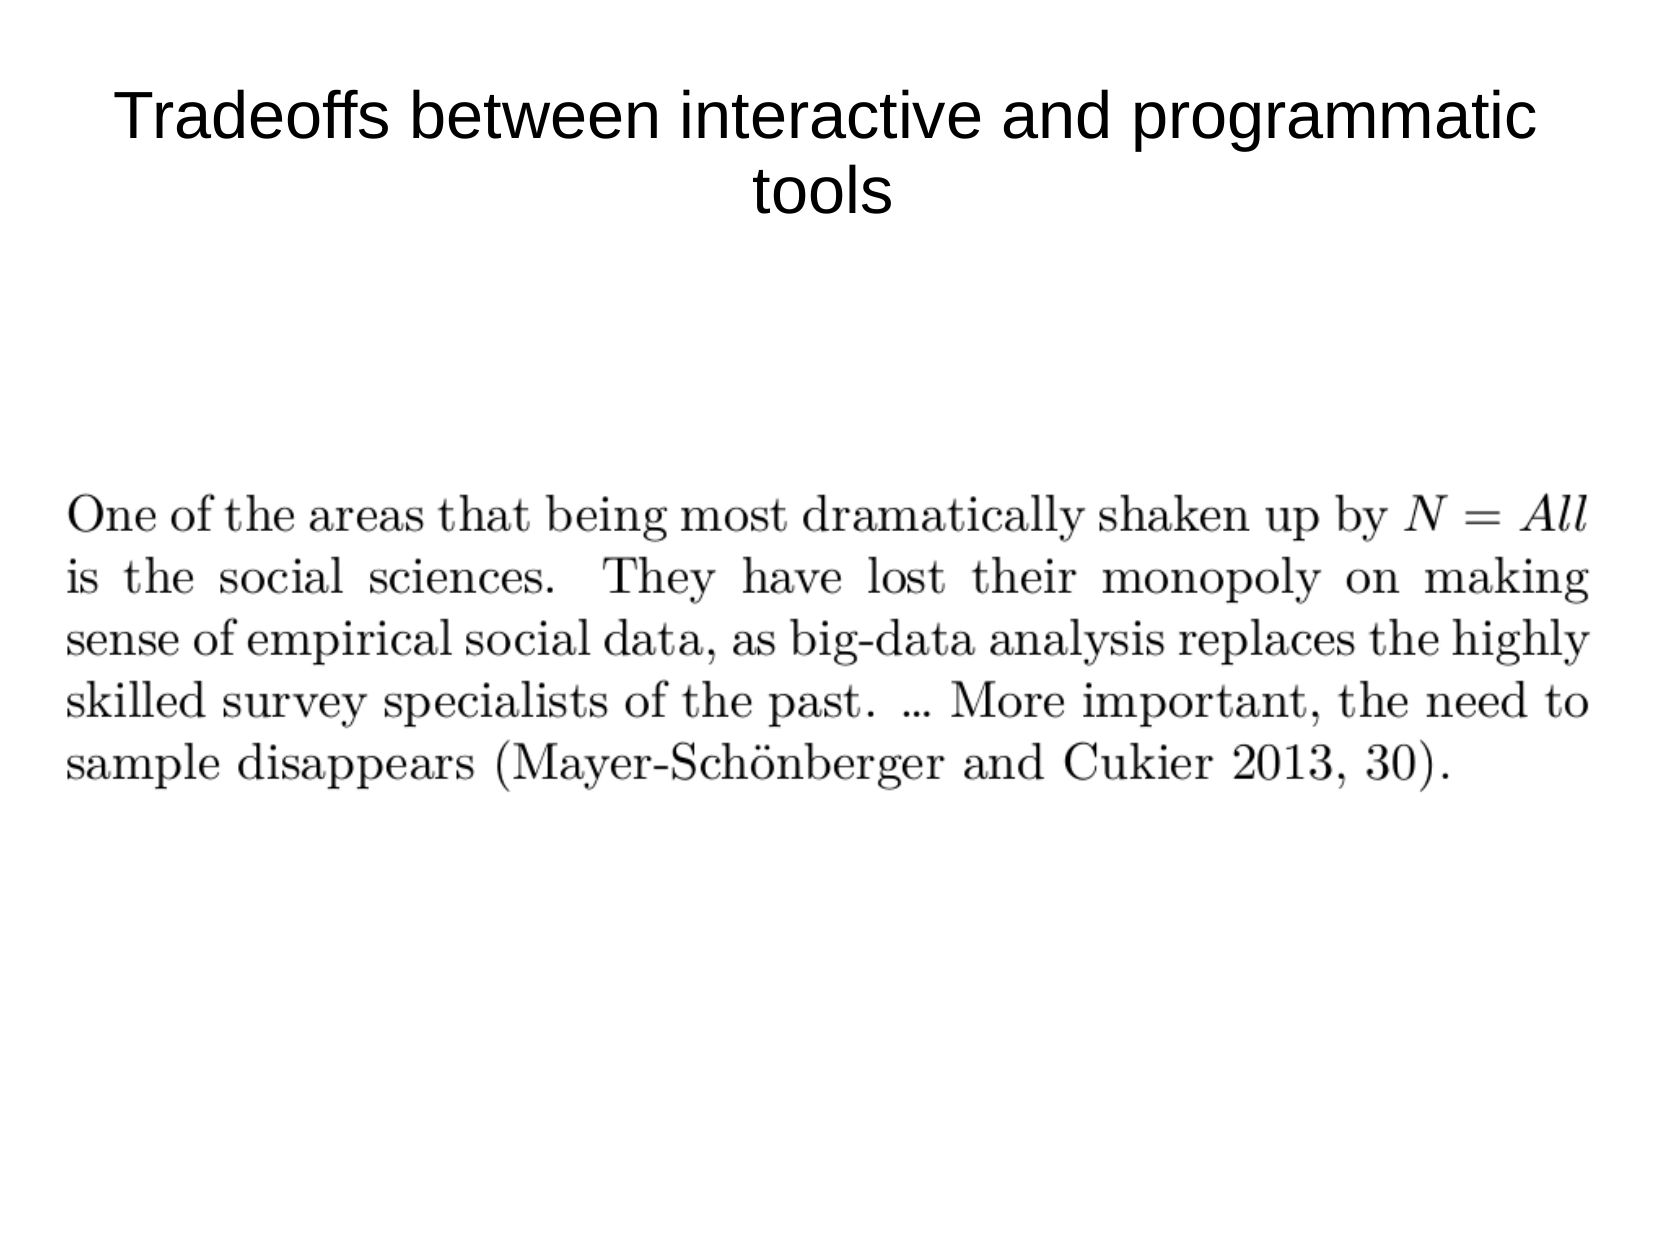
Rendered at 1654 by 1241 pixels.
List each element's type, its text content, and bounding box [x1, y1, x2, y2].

title Tradeoffs between interactive and programmatic tools [82, 49, 1571, 257]
picture [0, 469, 1642, 815]
